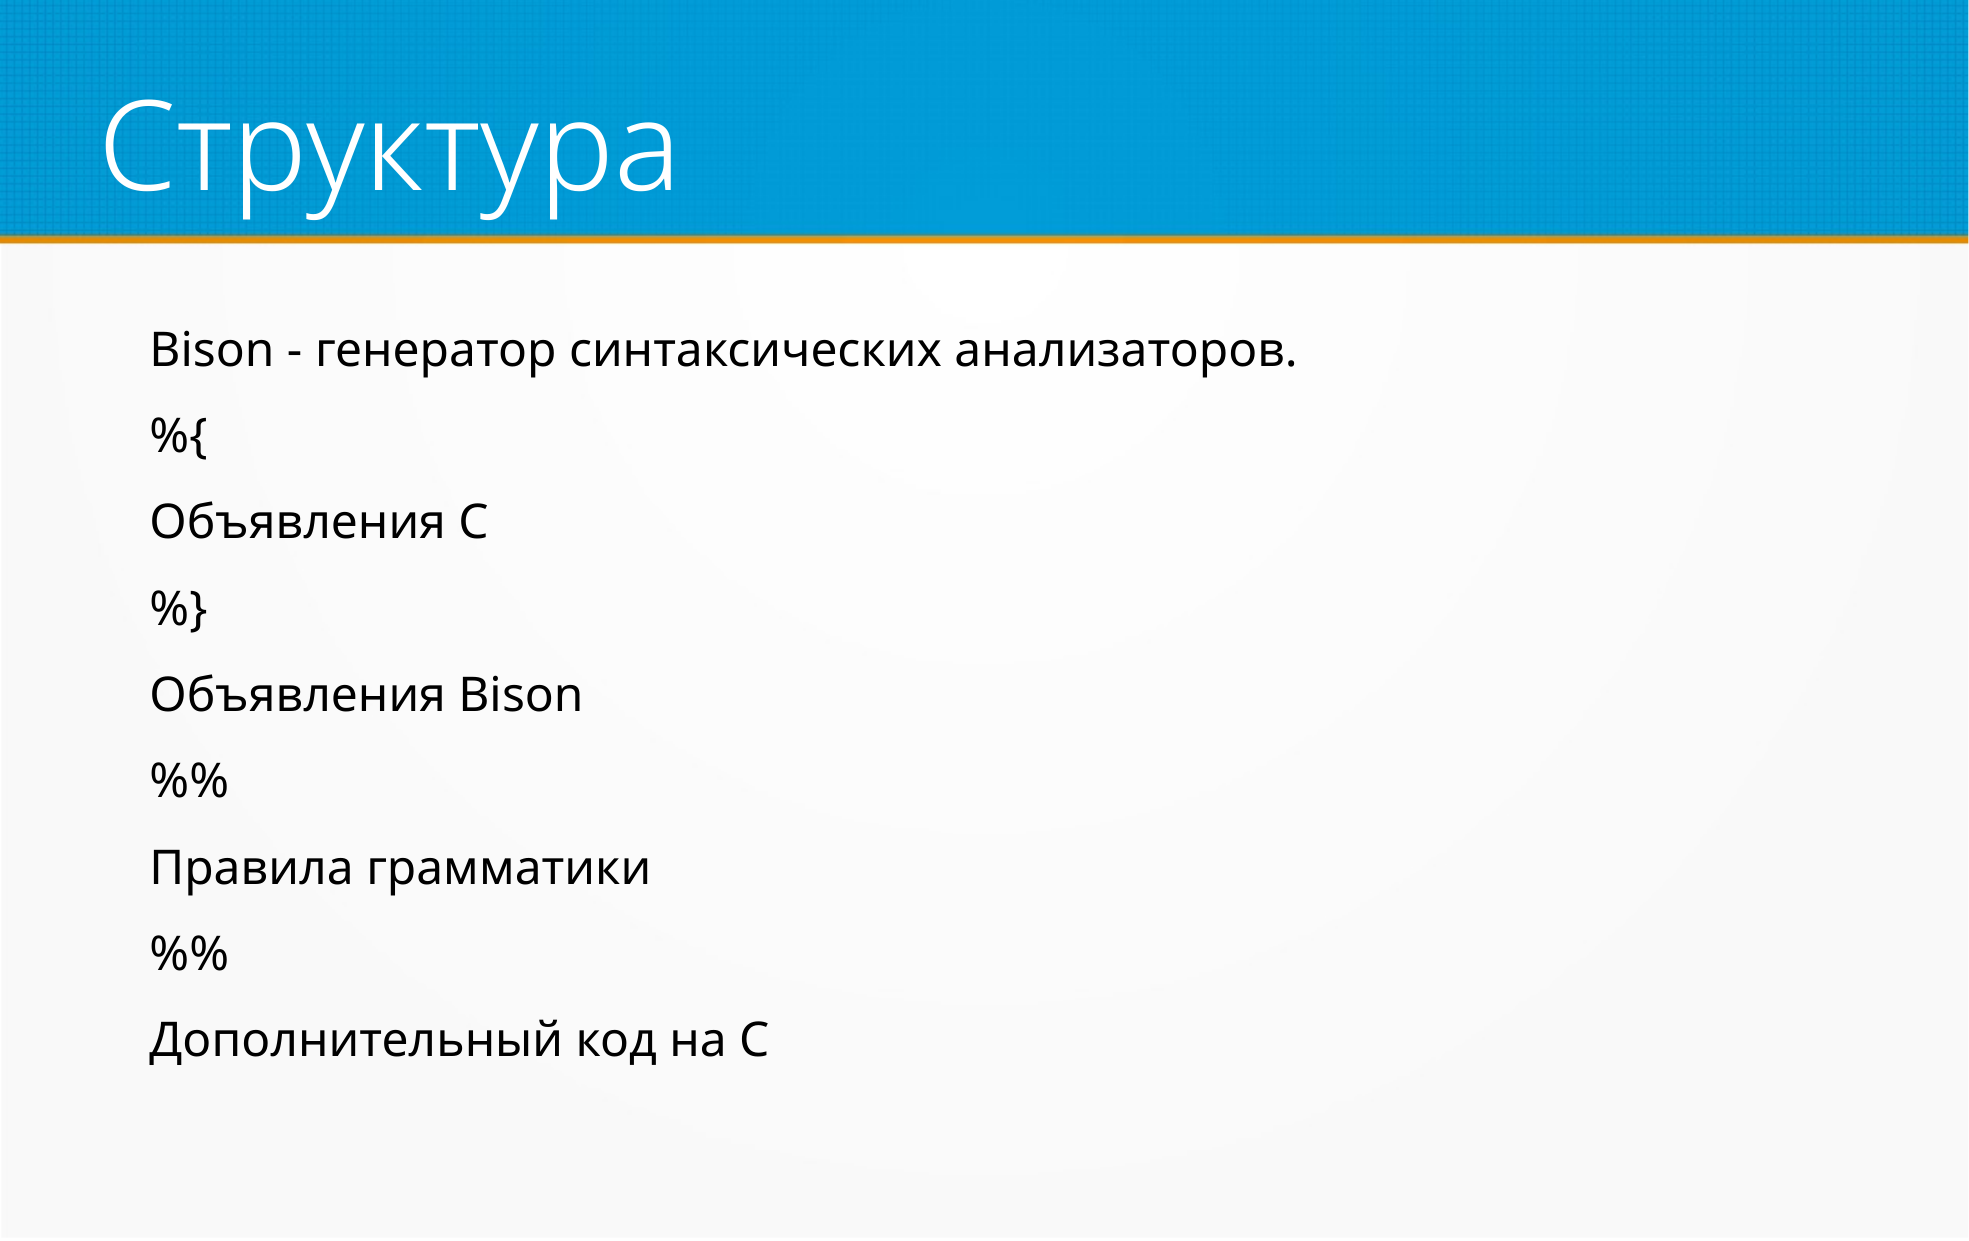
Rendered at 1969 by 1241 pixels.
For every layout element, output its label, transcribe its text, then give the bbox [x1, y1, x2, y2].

title Структура [98, 19, 1870, 227]
picture [0, 233, 1969, 1241]
list Bison - генератор синтаксических анализаторов. %{ Объявления C %} Объявления Bison %% Правила грамматики %% Дополнительный код на C [98, 315, 1861, 1081]
